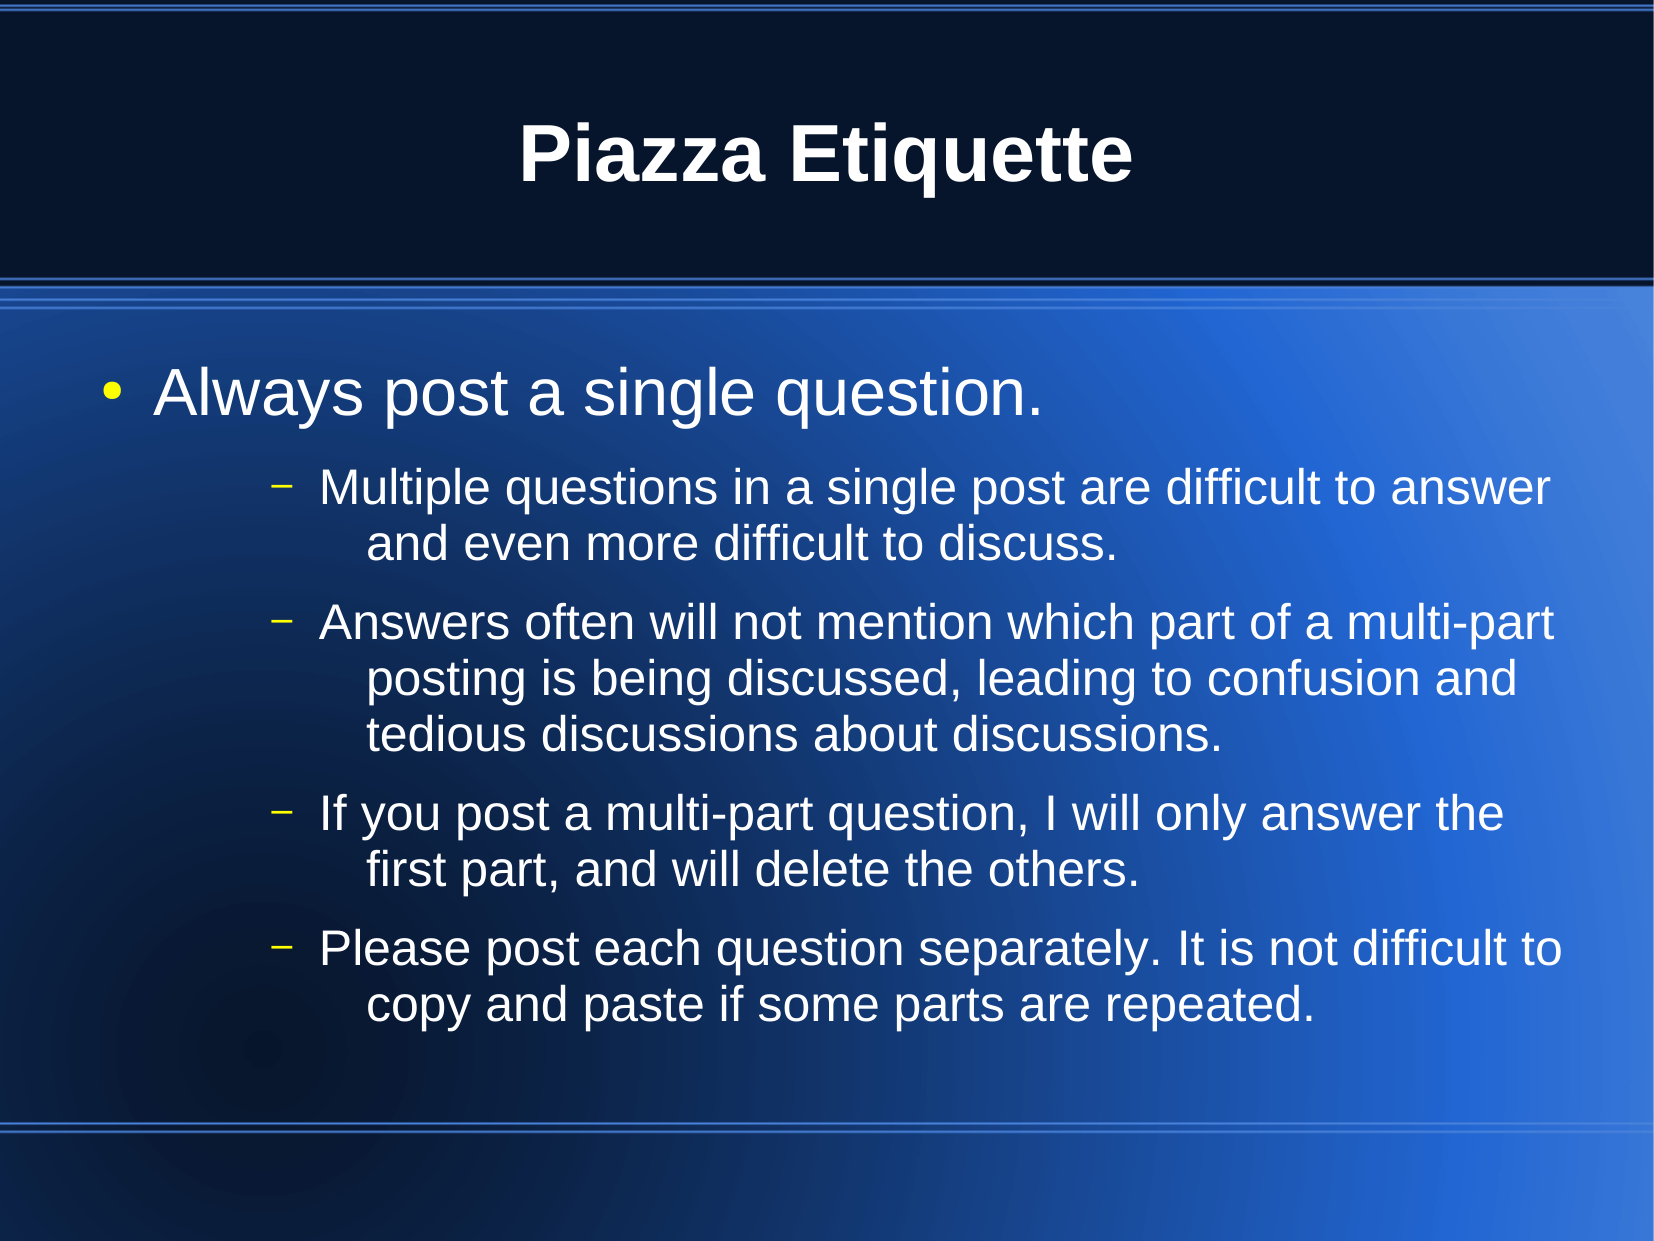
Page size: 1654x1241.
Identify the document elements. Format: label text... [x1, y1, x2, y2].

picture [0, 0, 1654, 1241]
title Piazza Etiquette [82, 49, 1571, 257]
list Always post a single question. Multiple questions in a single post are difficult to answer and even more difficult to discuss. Answers often will not mention which part of a multi-part posting is being discussed, leading to confusion and tedious discussions about discussions. If you post a multi-part question, I will only answer the first part, and will delete the others. Please post each question separately. It is not difficult to copy and paste if some parts are repeated. [82, 355, 1571, 1075]
